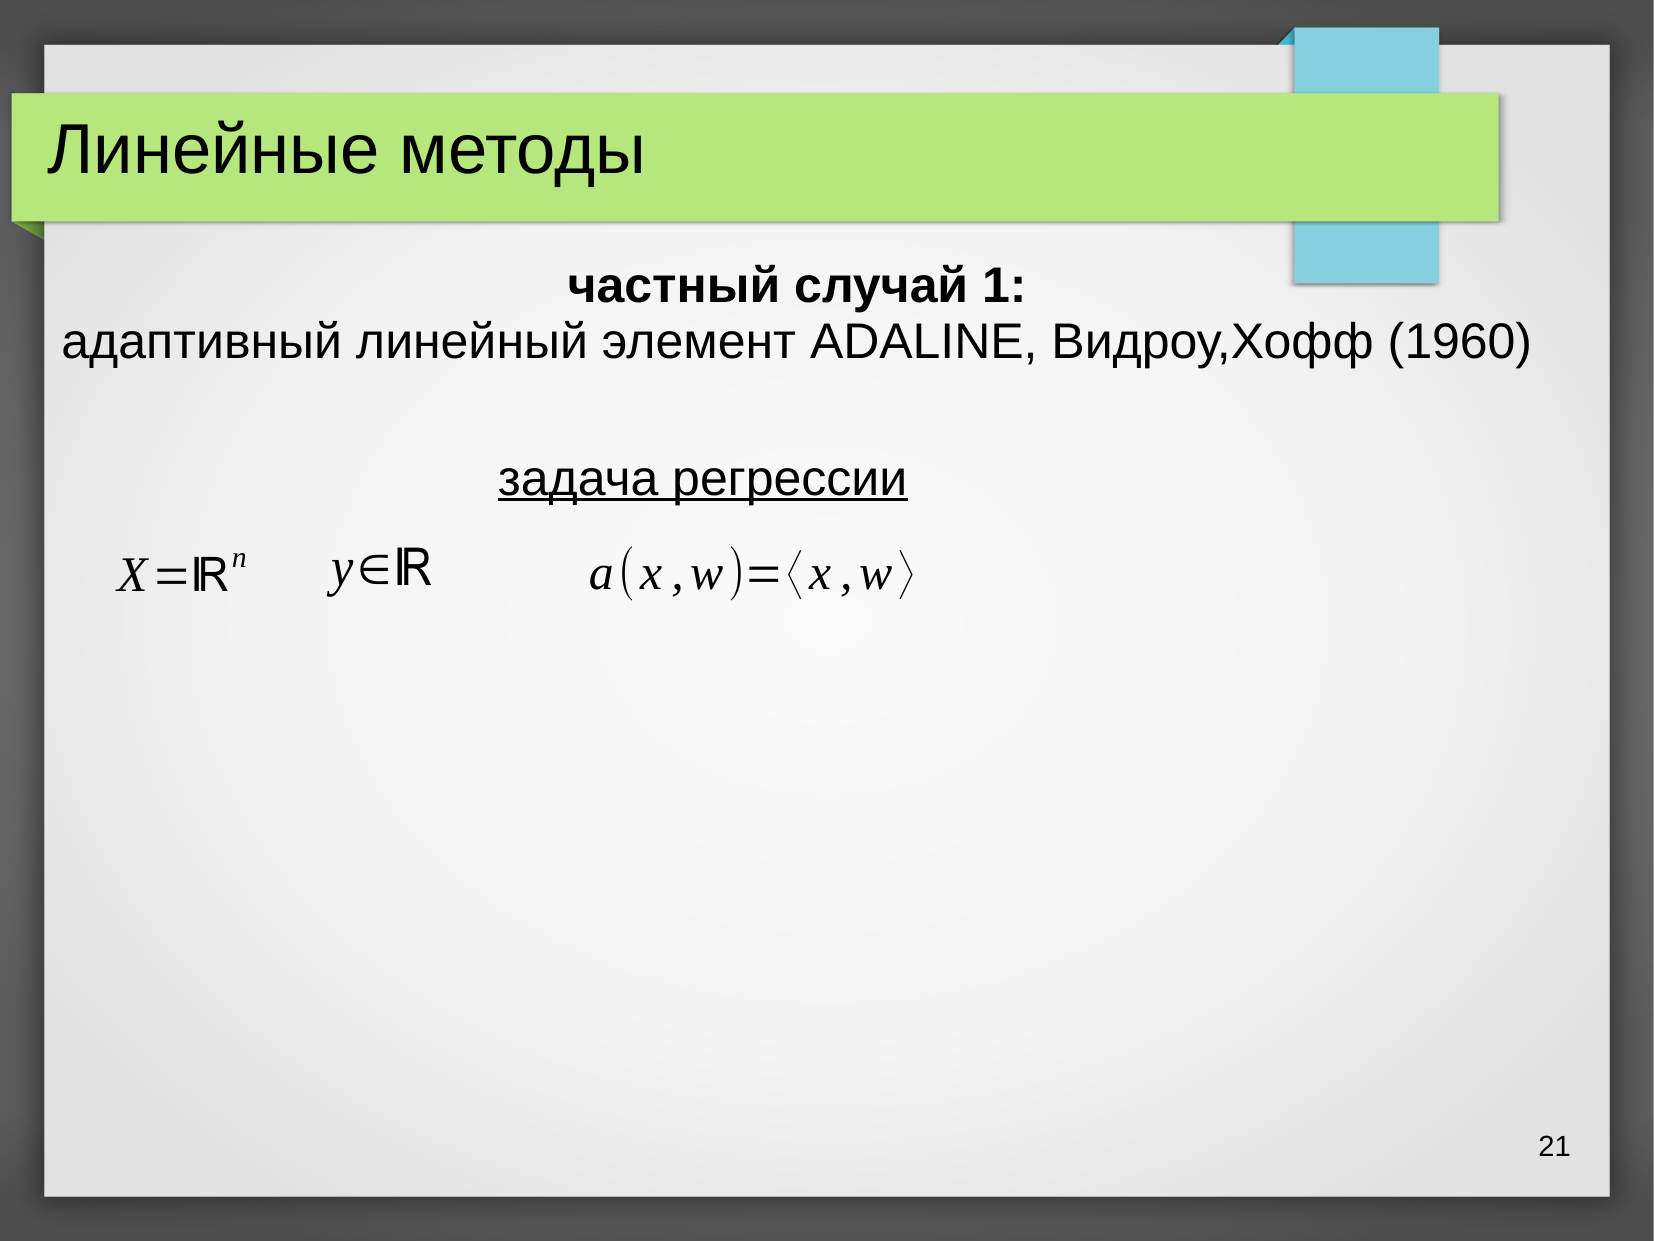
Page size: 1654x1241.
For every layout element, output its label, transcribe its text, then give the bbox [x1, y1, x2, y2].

text_box частный случай 1: адаптивный линейный элемент ADALINE, Видроу,Хофф (1960) [47, 248, 1548, 378]
chart [321, 547, 441, 603]
chart [106, 539, 254, 603]
chart [582, 543, 922, 604]
text_box задача регрессии [484, 448, 922, 508]
title Линейные методы [47, 109, 1501, 189]
picture [0, 0, 1654, 1241]
